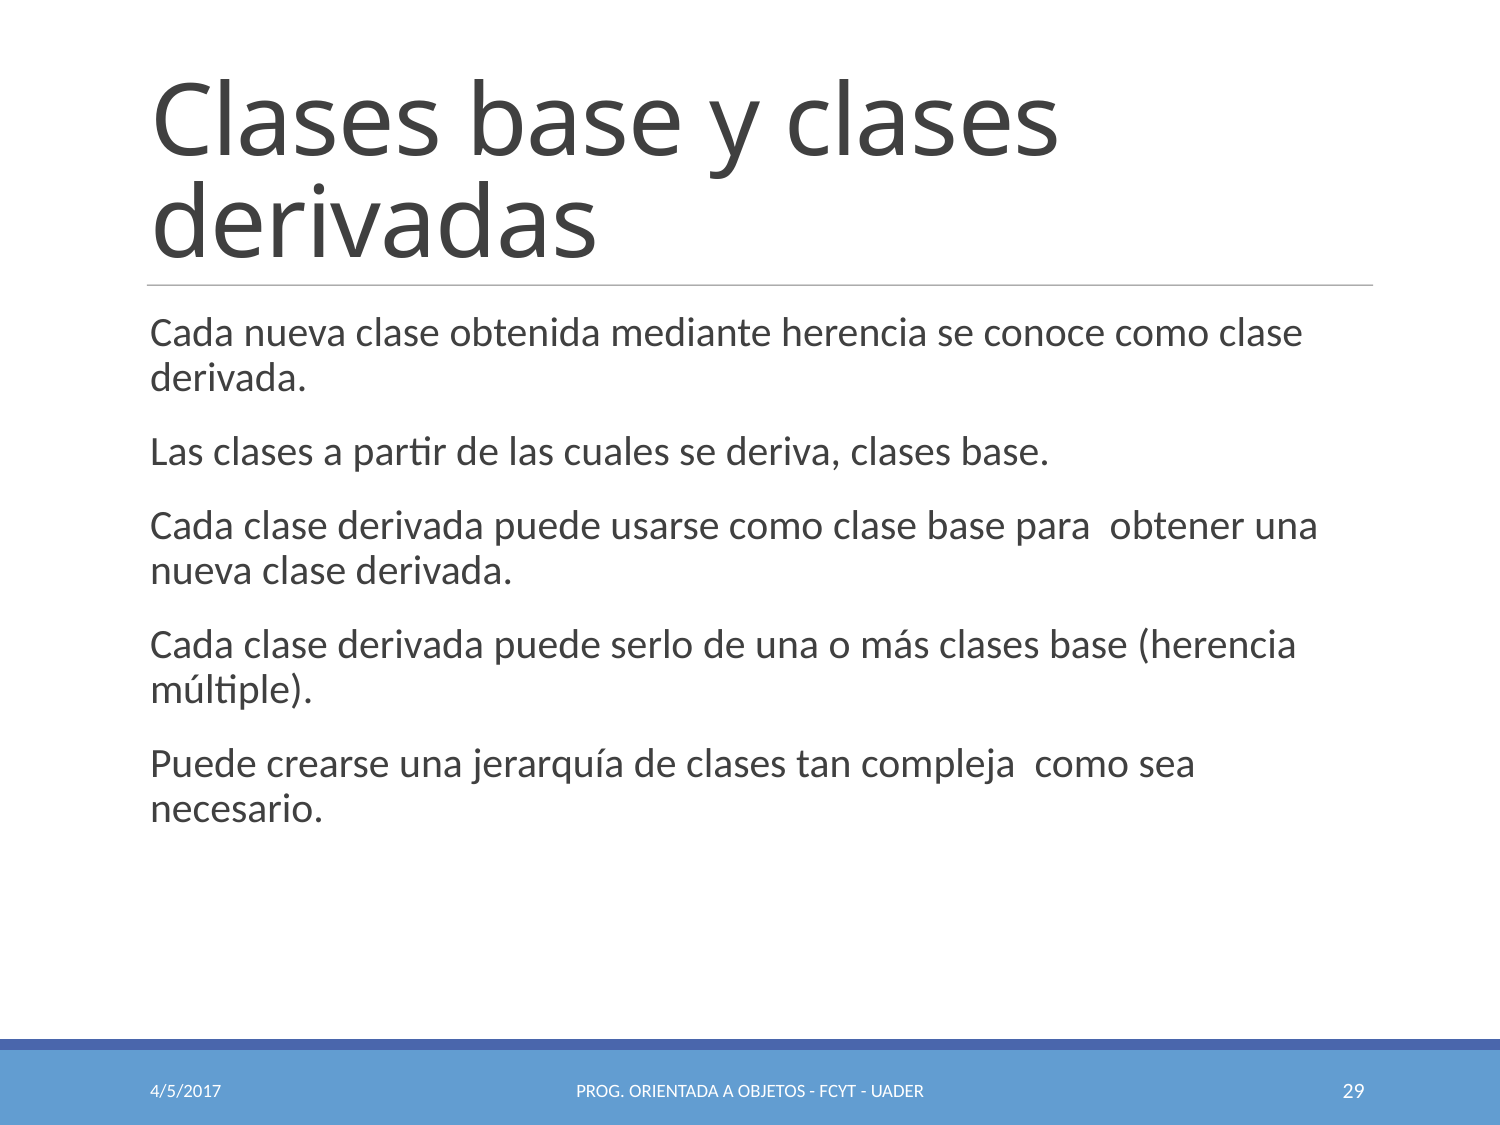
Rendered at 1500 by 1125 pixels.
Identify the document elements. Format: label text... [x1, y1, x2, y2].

title Clases base y clases derivadas [135, 47, 1373, 285]
slide_number 4/5/2017 [135, 1059, 440, 1120]
footer Prog. Orientada a Objetos - FCyT - UADER [453, 1059, 1047, 1120]
slide_number <número> [1218, 1059, 1380, 1120]
list Cada nueva clase obtenida mediante herencia se conoce como clase derivada. Las clases a partir de las cuales se deriva, clases base. Cada clase derivada puede usarse como clase base para obtener una nueva clase derivada. Cada clase derivada puede serlo de una o más clases base (herencia múltiple). Puede crearse una jerarquía de clases tan compleja como sea necesario. [135, 302, 1373, 963]
